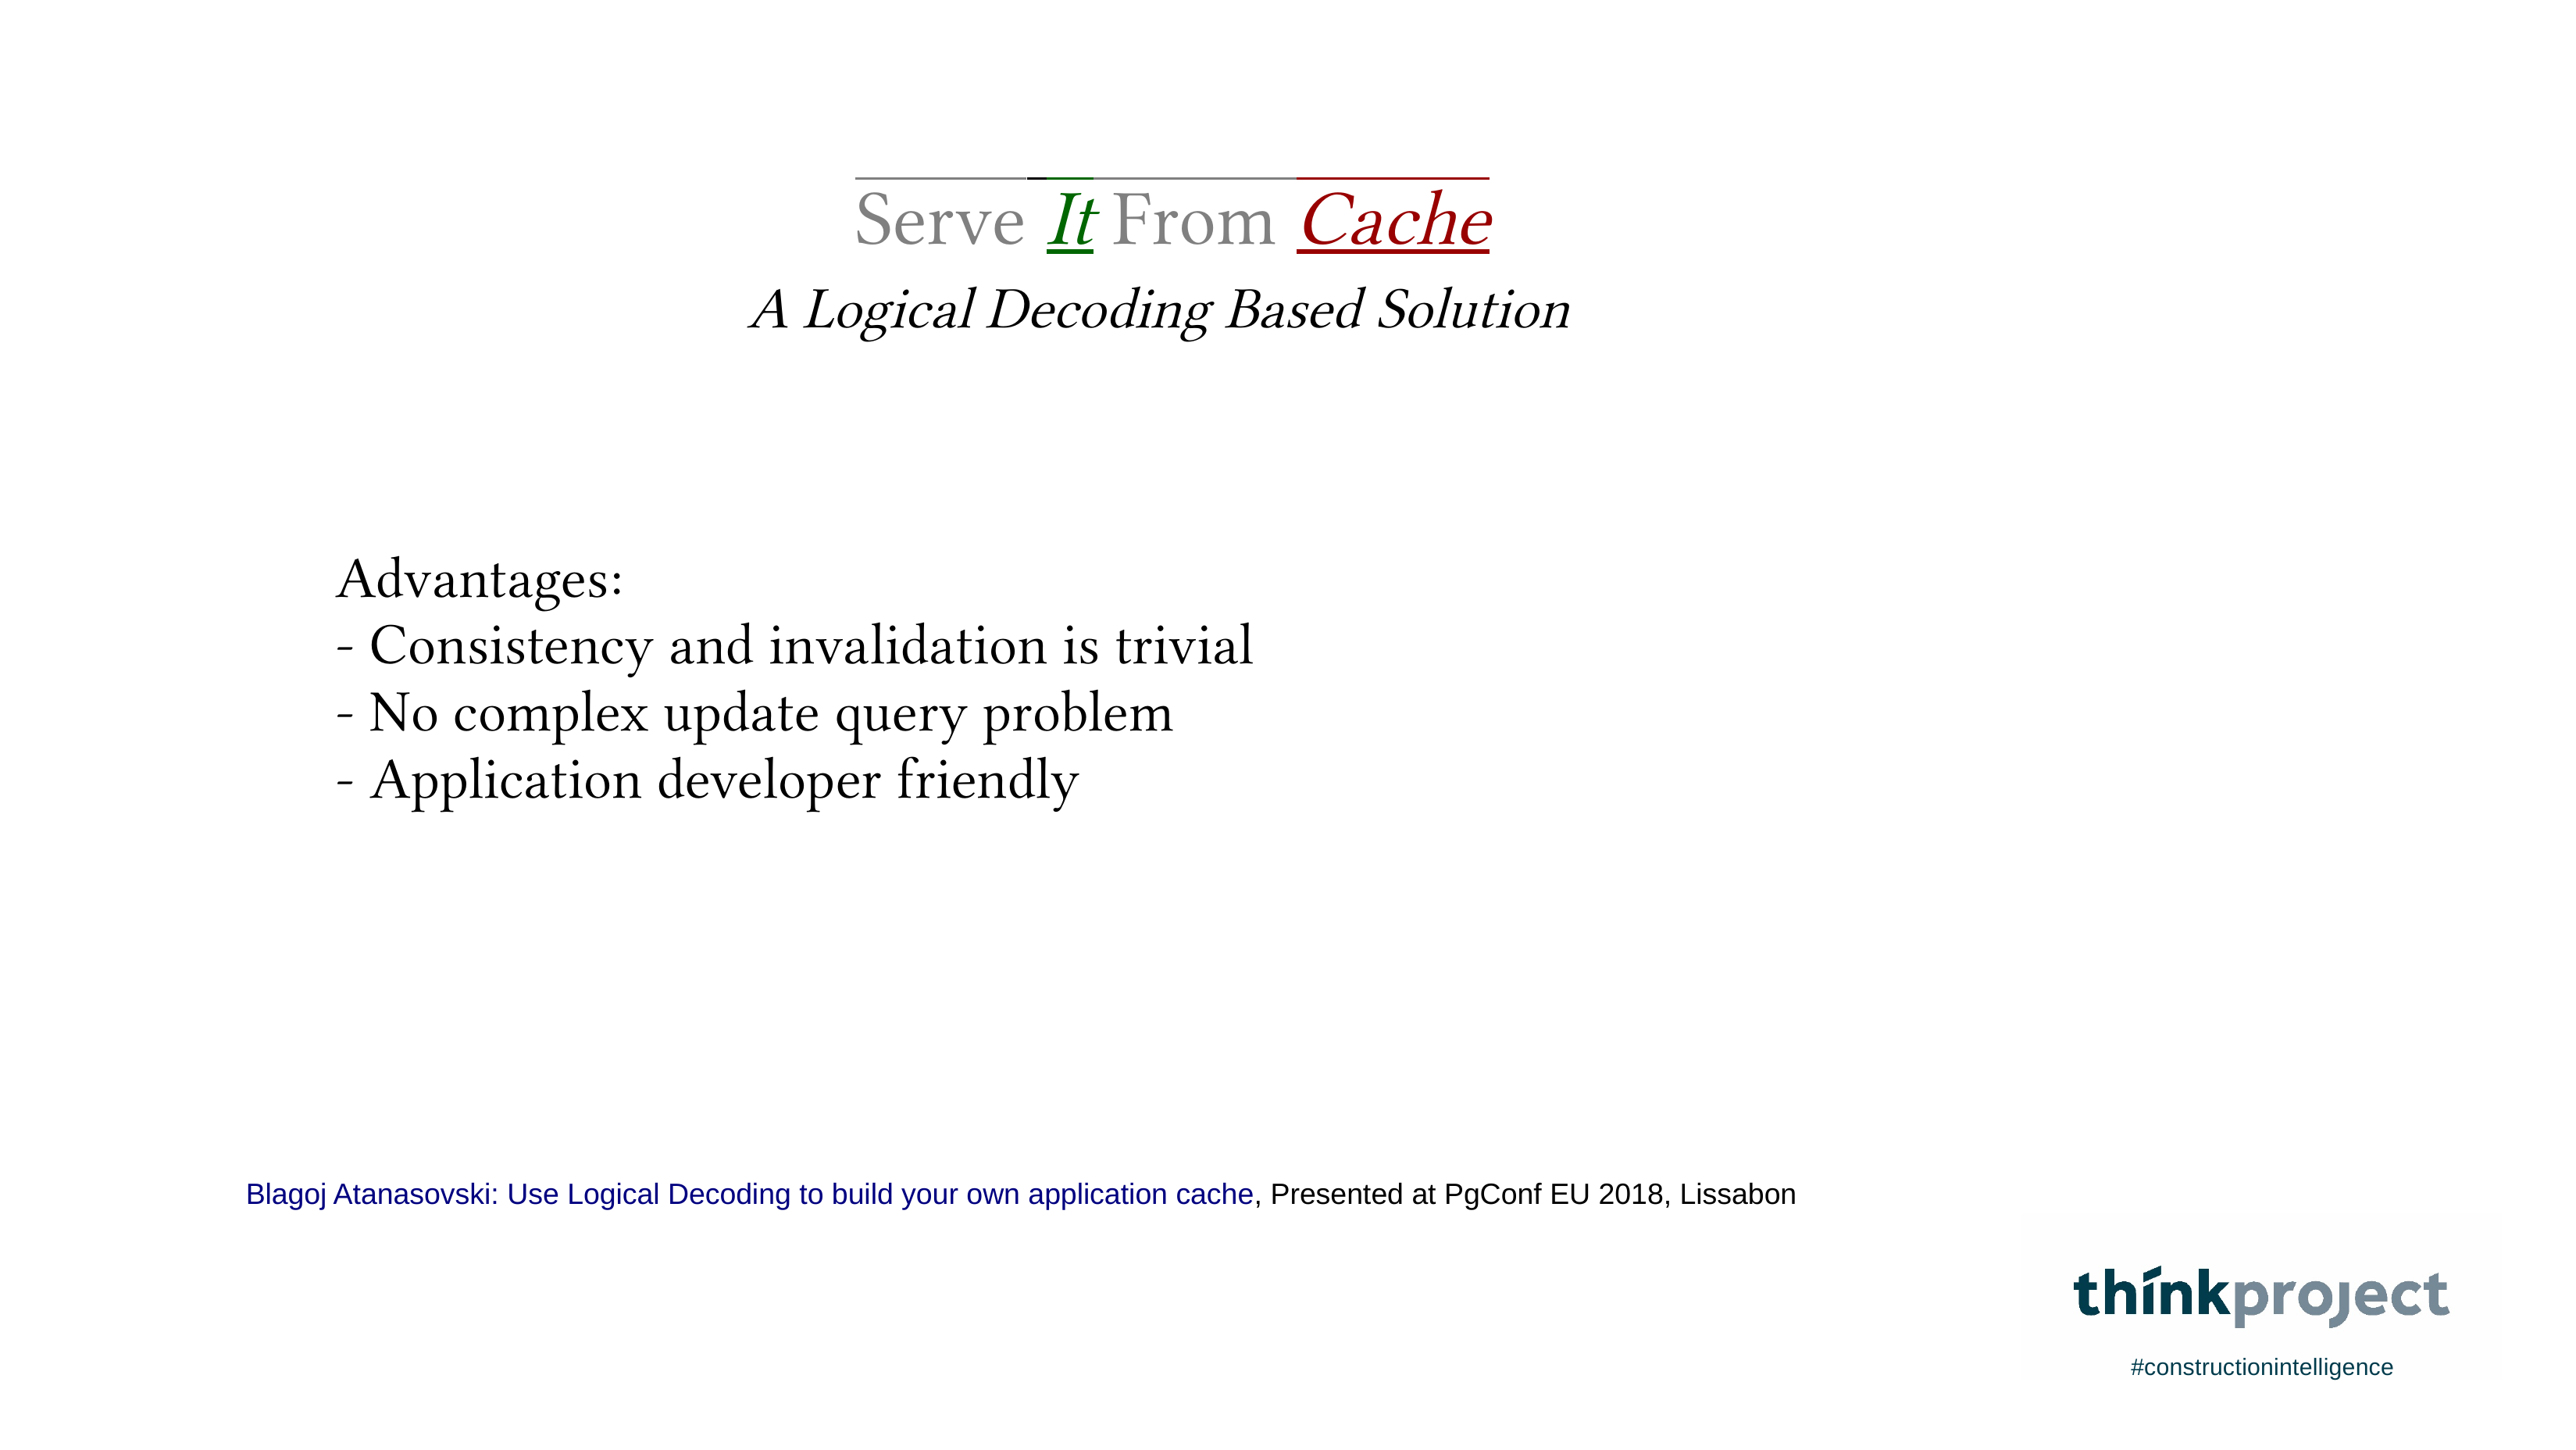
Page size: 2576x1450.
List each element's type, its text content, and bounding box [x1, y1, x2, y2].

picture [2021, 1212, 2502, 1380]
text_box Advantages: - Consistency and invalidation is trivial - No complex update query problem - Application developer friendly [324, 539, 2098, 818]
text_box Serve It From Cache [824, 168, 1602, 270]
text_box A Logical Decoding Based Solution [735, 270, 1603, 416]
picture [2332, 1364, 2338, 1373]
text_box Blagoj Atanasovski: Use Logical Decoding to build your own application cache, Presented at PgConf EU 2018, Lissabon [234, 1172, 1809, 1216]
